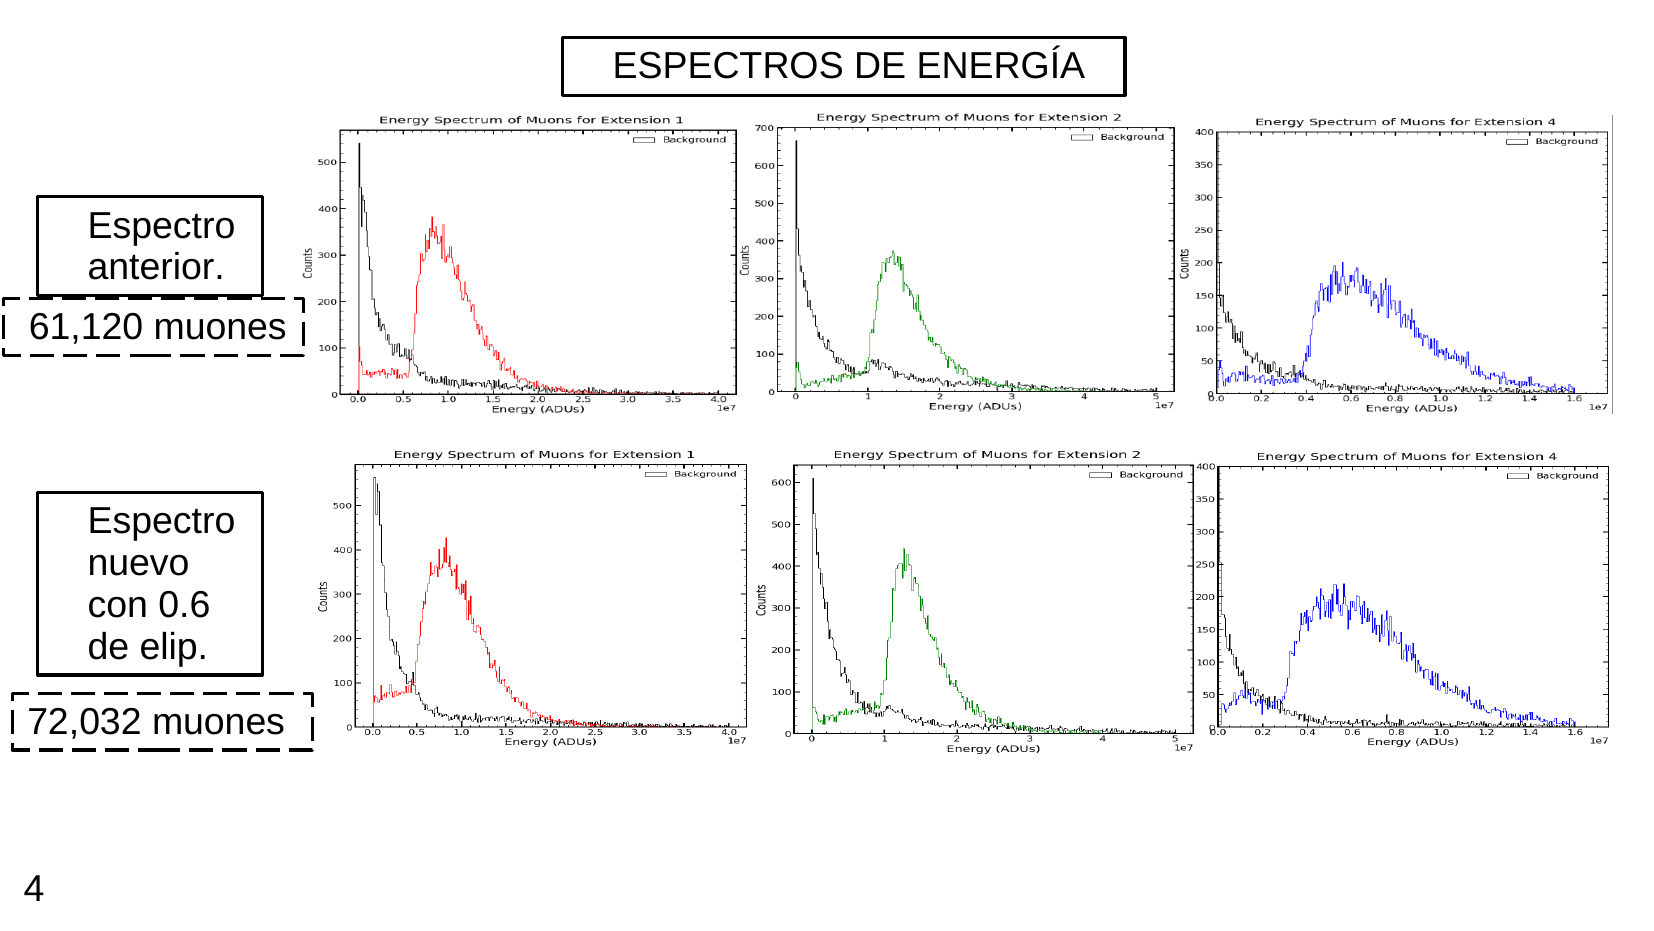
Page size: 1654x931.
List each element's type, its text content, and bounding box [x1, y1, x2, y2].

text_box 61,120 muones [3, 298, 304, 356]
text_box <number> [8, 860, 638, 931]
picture [312, 447, 1613, 757]
text_box 72,032 muones [12, 693, 313, 751]
text_box ESPECTROS DE ENERGÍA [562, 37, 1126, 96]
text_box Espectro anterior. [37, 196, 263, 296]
text_box Espectro nuevo con 0.6 de elip. [37, 492, 263, 676]
picture [300, 112, 1613, 415]
